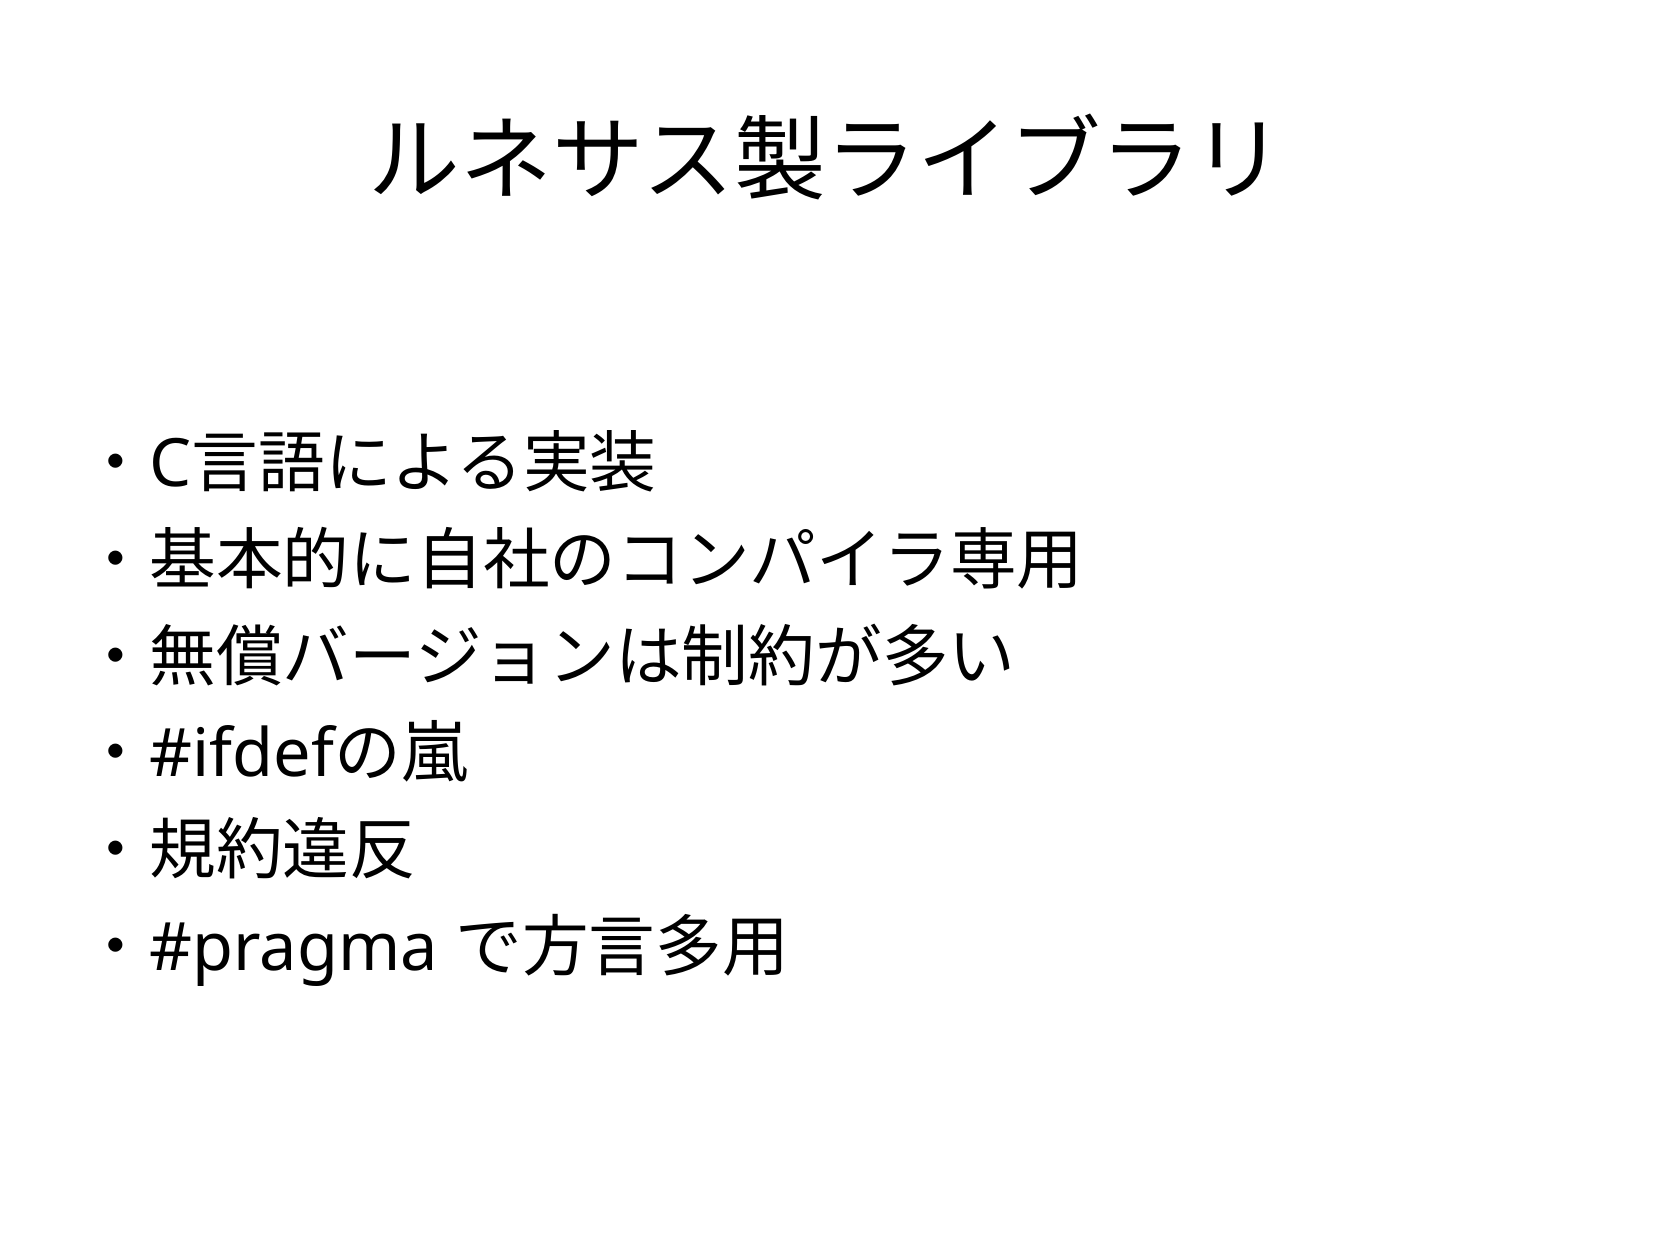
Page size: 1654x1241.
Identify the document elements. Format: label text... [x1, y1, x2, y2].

title ルネサス製ライブラリ [82, 49, 1571, 257]
subtitle ・C言語による実装 ・基本的に自社のコンパイラ専用 ・無償バージョンは制約が多い ・#ifdefの嵐 ・規約違反 ・#pragma で方言多用 [82, 290, 1571, 1109]
